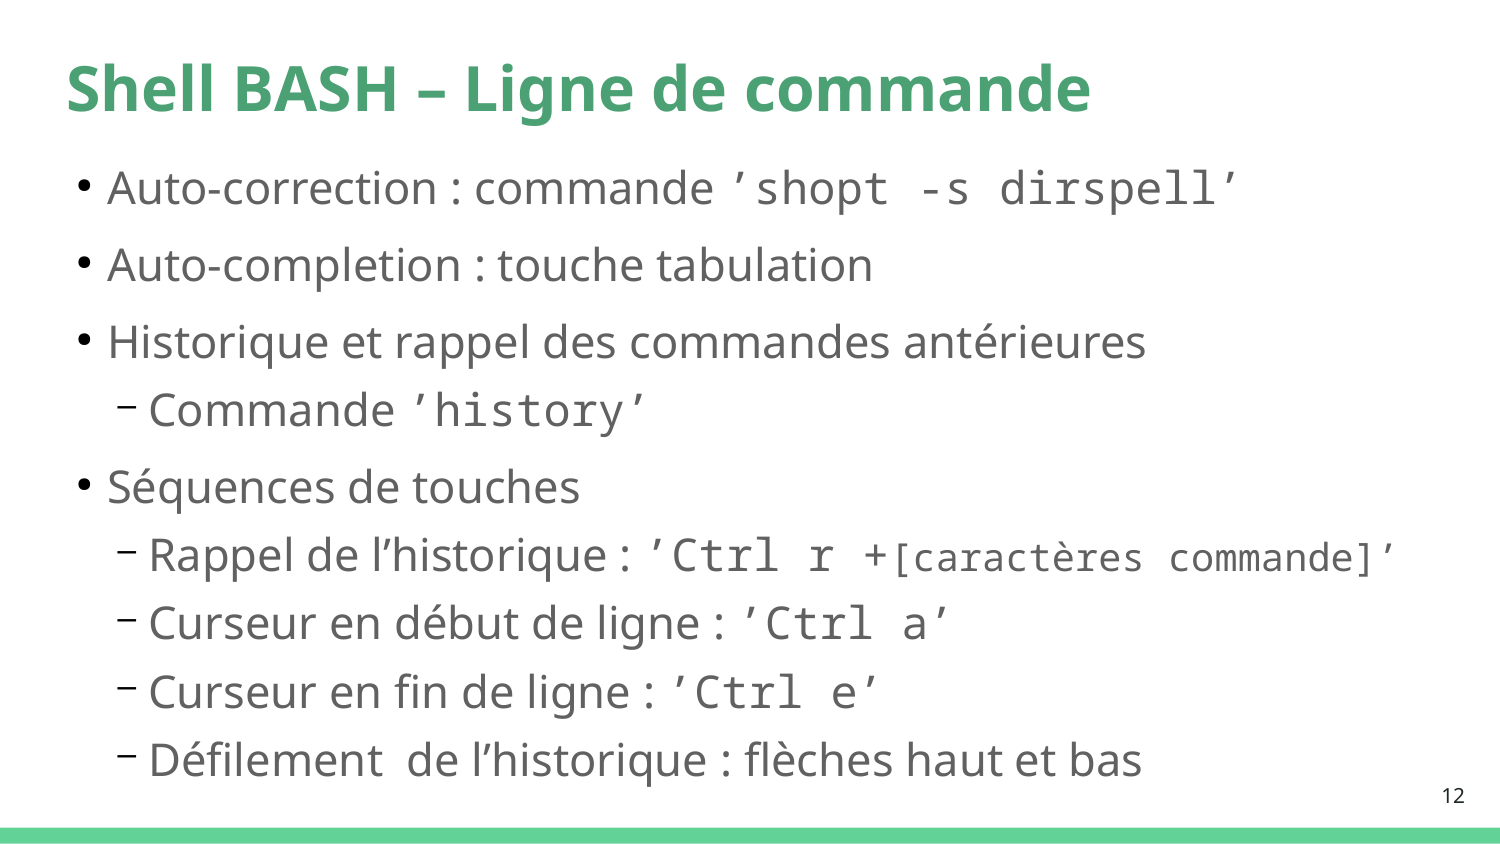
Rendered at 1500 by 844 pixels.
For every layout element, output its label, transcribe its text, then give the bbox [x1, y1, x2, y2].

list Auto-correction : commande ’shopt -s dirspell’ Auto-completion : touche tabulation Historique et rappel des commandes antérieures Commande ’history’ Séquences de touches Rappel de l’historique : ’Ctrl r +[caractères commande]’ Curseur en début de ligne : ’Ctrl a’ Curseur en fin de ligne : ’Ctrl e’ Défilement de l’historique : flèches haut et bas [51, 136, 1449, 811]
title Shell BASH – Ligne de commande [51, 23, 1449, 117]
slide_number <numéro> [1389, 764, 1480, 830]
